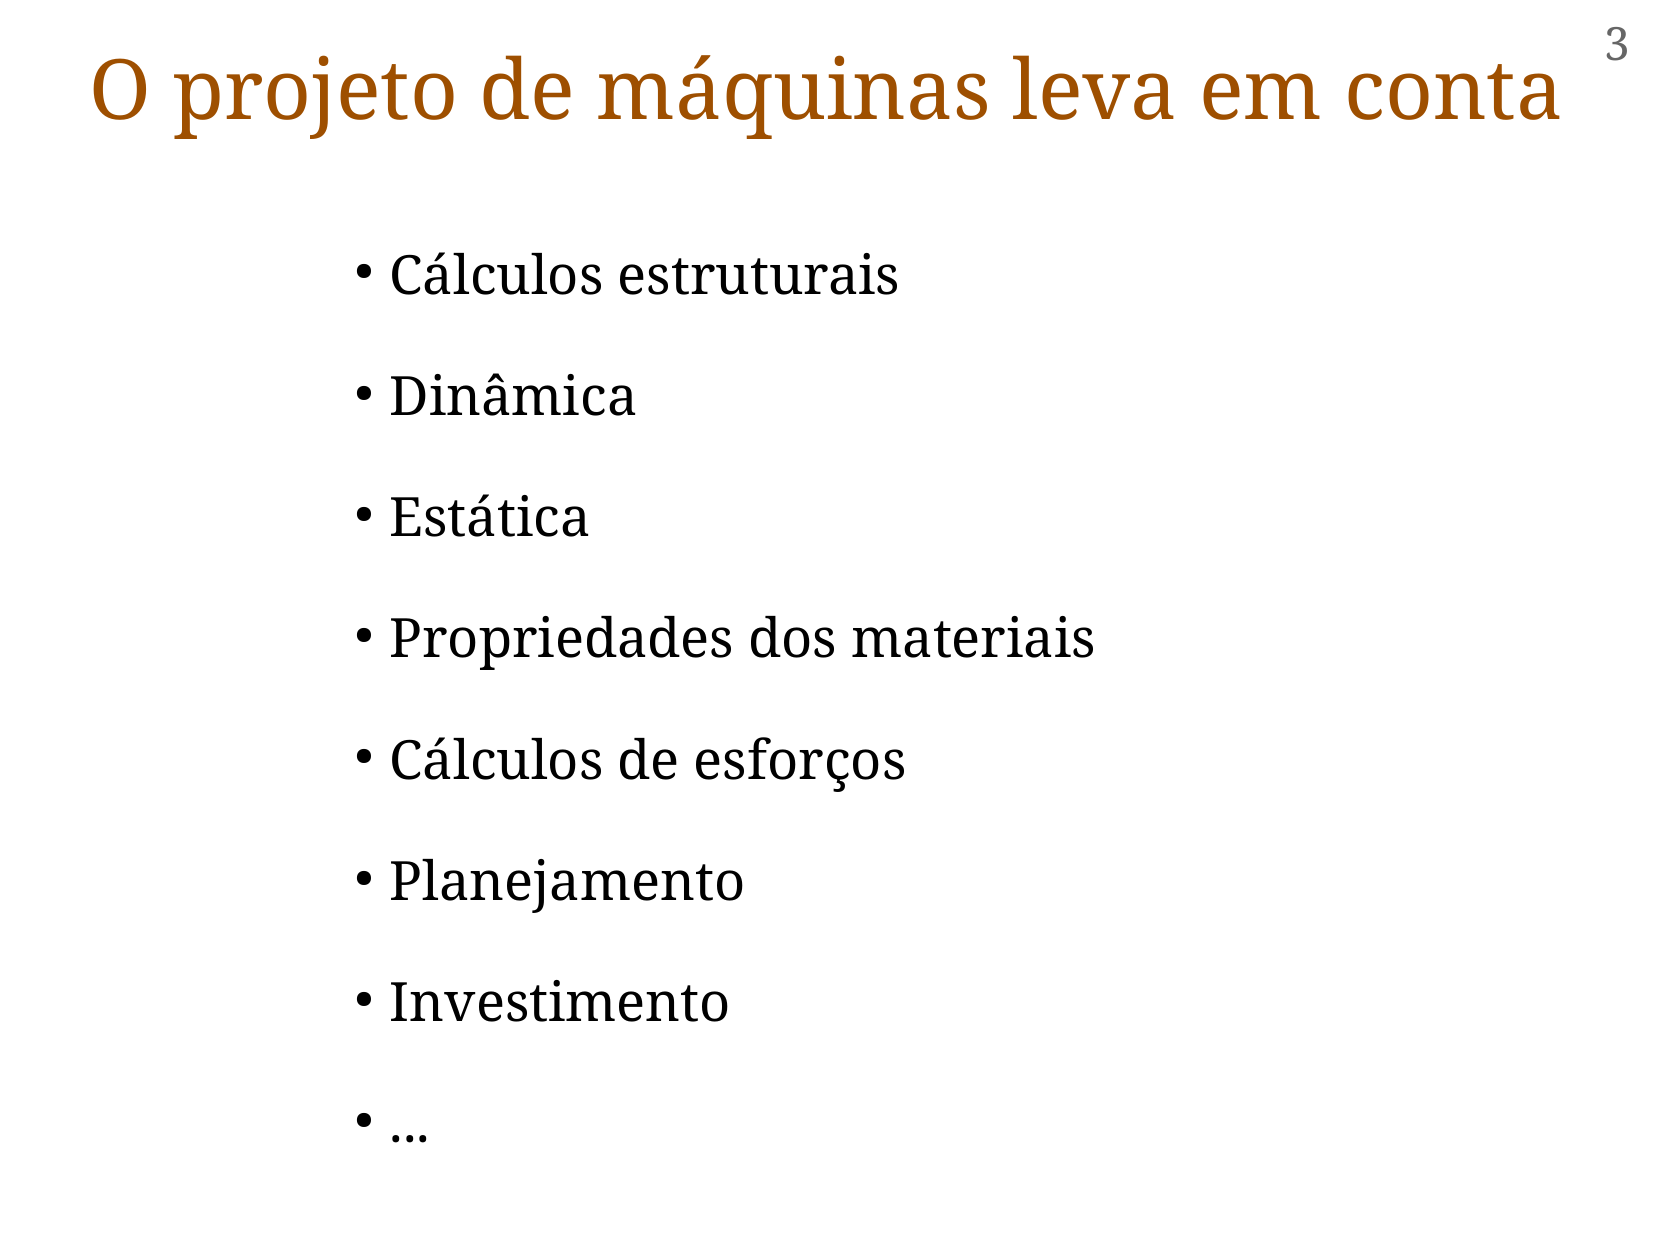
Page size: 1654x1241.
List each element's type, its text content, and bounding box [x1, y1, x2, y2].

title O projeto de máquinas leva em conta [59, 29, 1595, 148]
list Cálculos estruturais Dinâmica Estática Propriedades dos materiais Cálculos de esforços Planejamento Investimento ... [354, 236, 1595, 1211]
